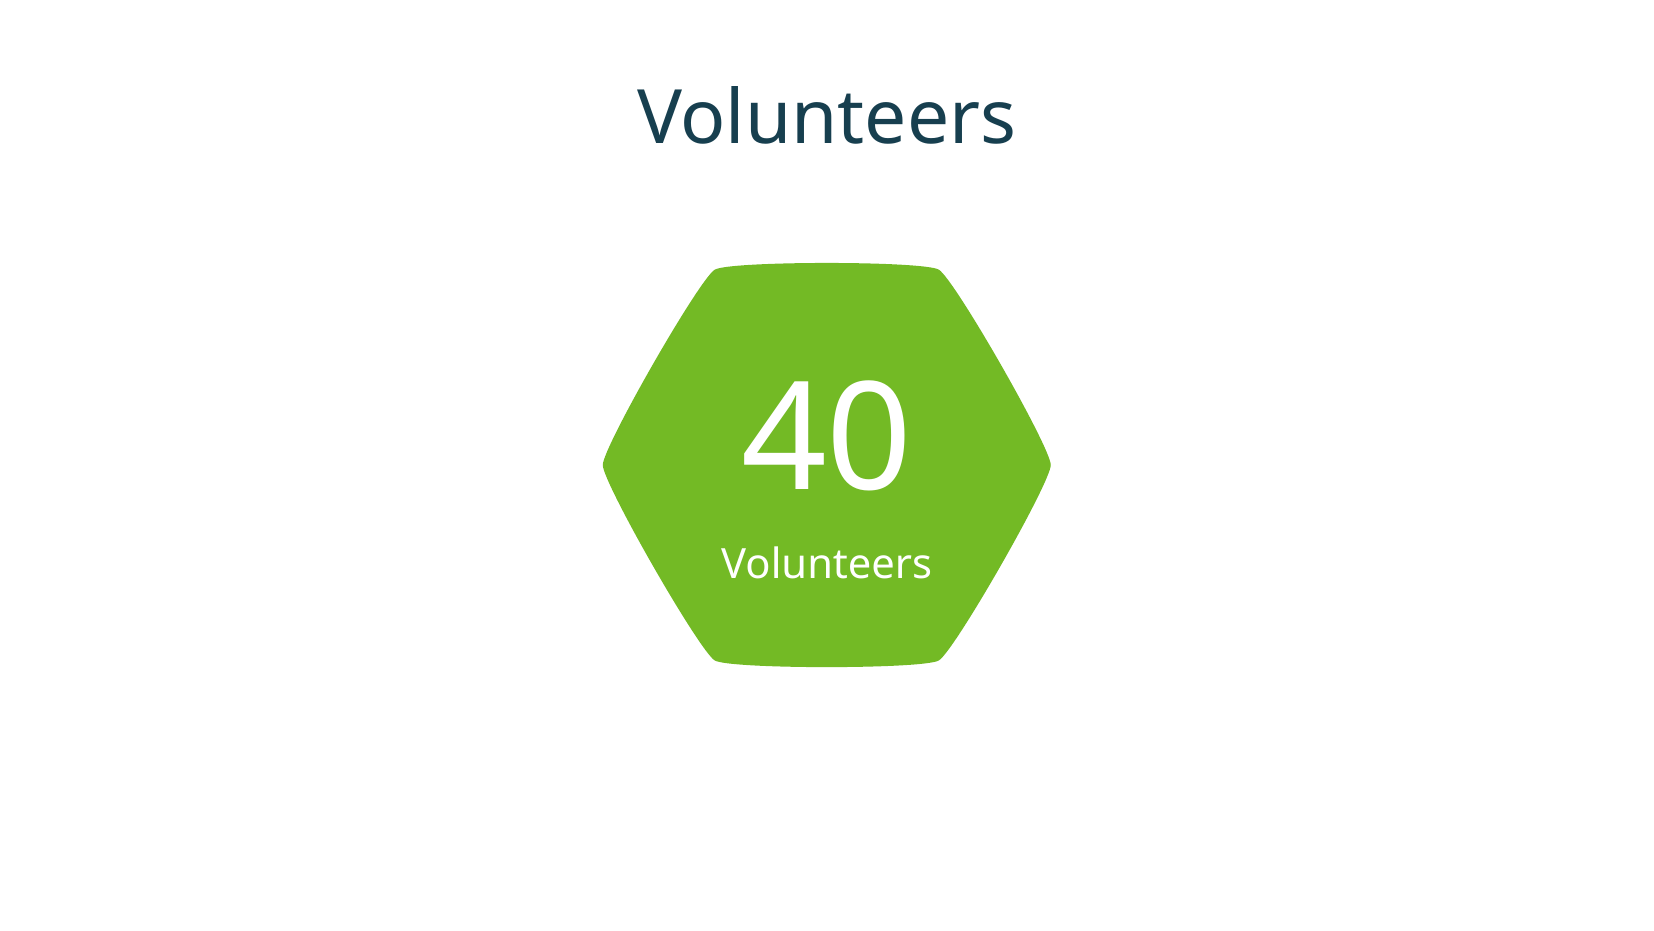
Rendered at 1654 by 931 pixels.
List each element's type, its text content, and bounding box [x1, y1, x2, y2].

title Volunteers [82, 37, 1571, 193]
text_box 40 Volunteers [706, 312, 947, 607]
text_box [602, 262, 1051, 668]
